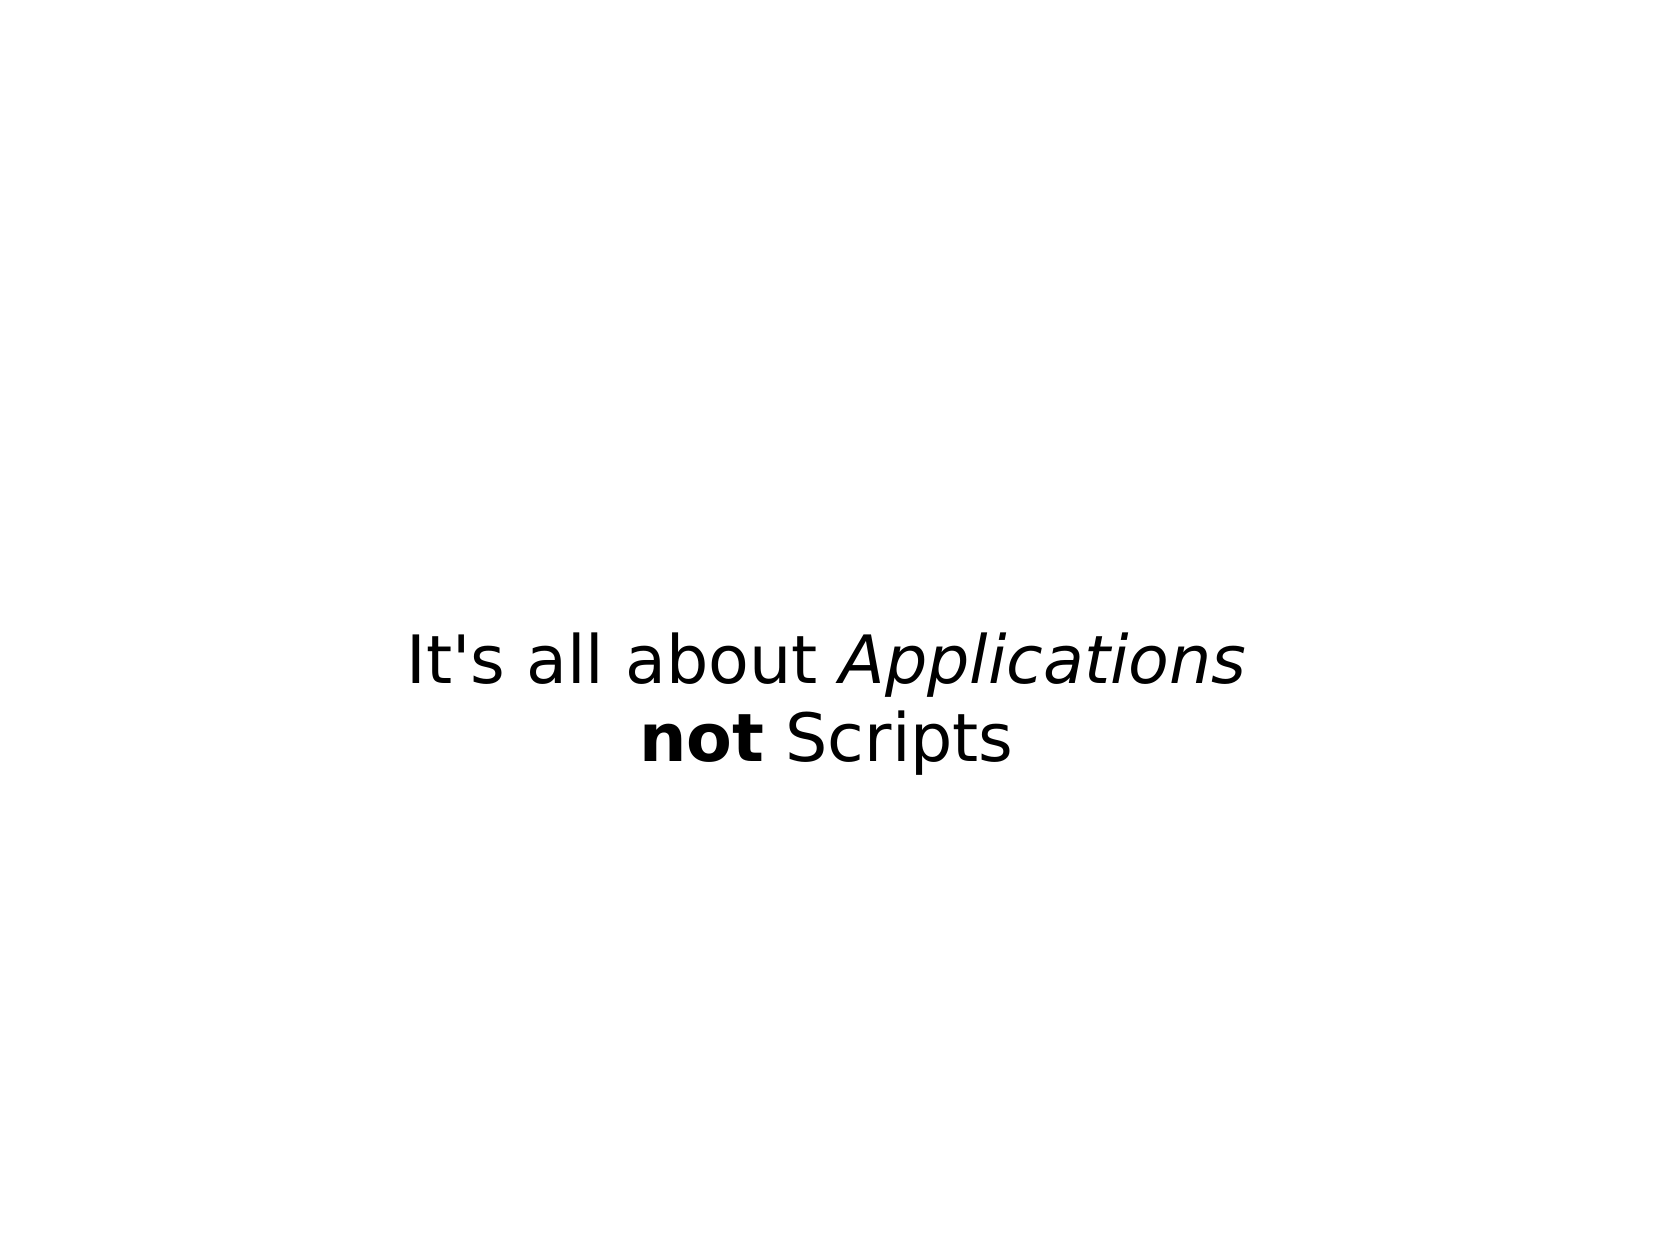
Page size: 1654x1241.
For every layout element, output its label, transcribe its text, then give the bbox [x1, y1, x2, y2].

subtitle It's all about Applications not Scripts [82, 290, 1571, 1109]
